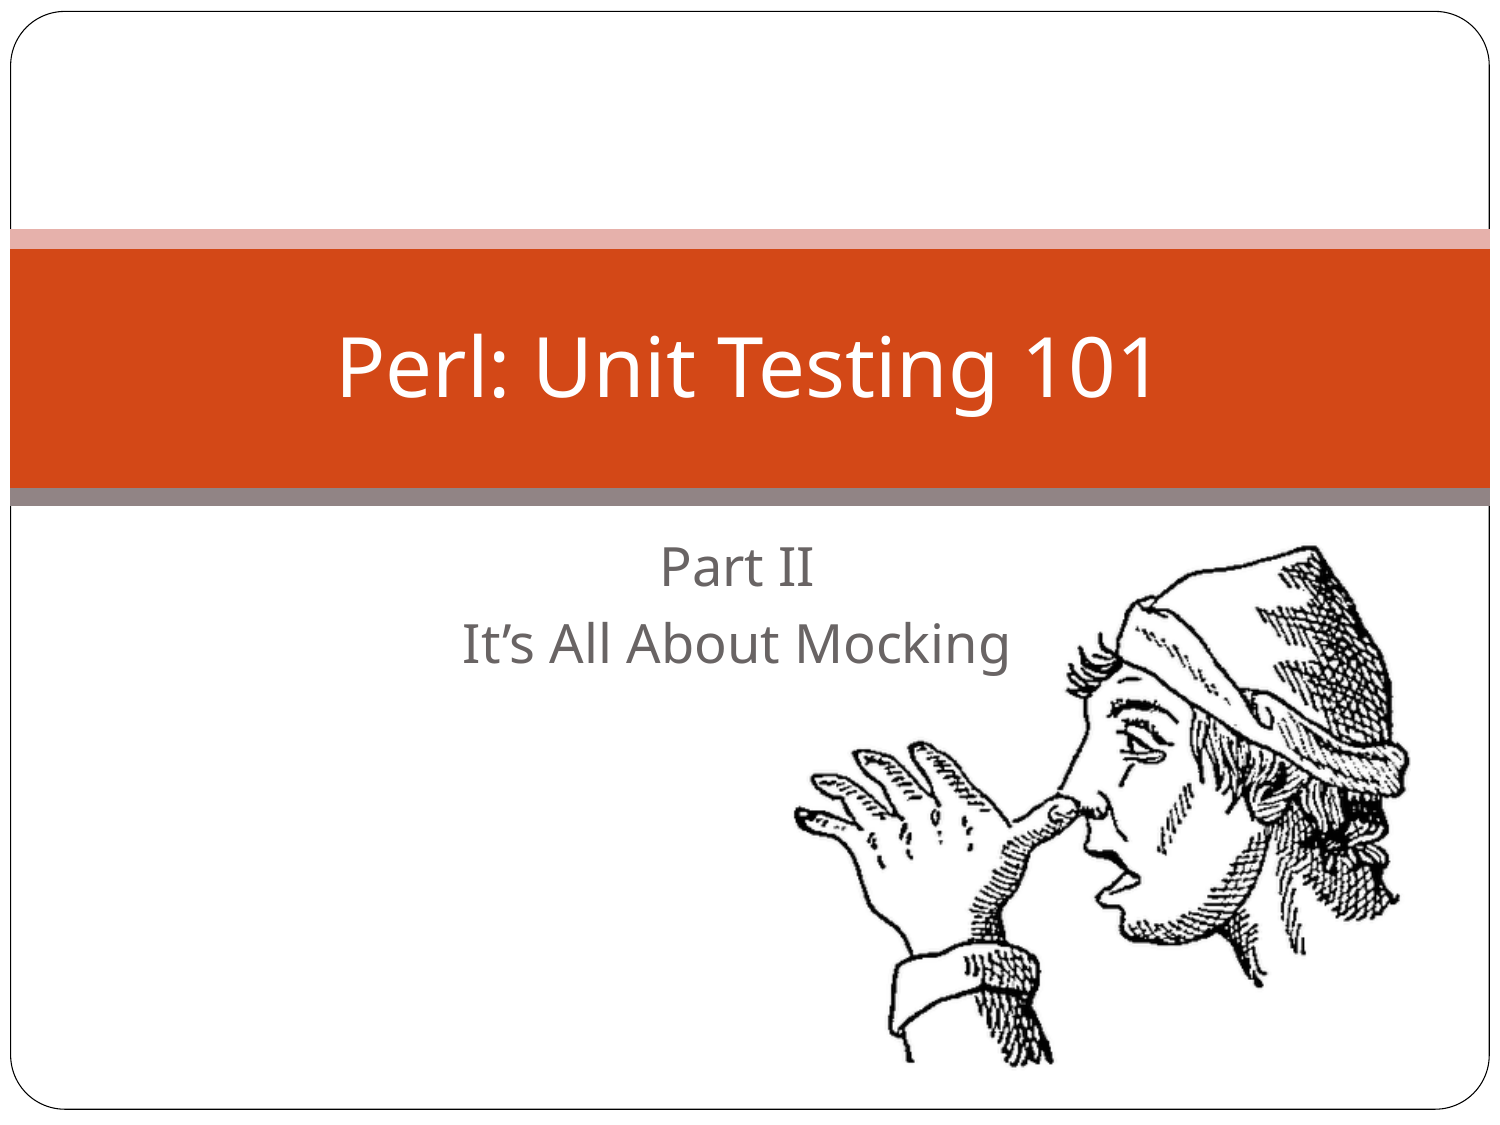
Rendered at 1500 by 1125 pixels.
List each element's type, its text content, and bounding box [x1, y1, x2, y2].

subtitle Part II It’s All About Mocking [212, 525, 1263, 788]
title Perl: Unit Testing 101 [75, 247, 1426, 489]
picture [785, 538, 1411, 1074]
